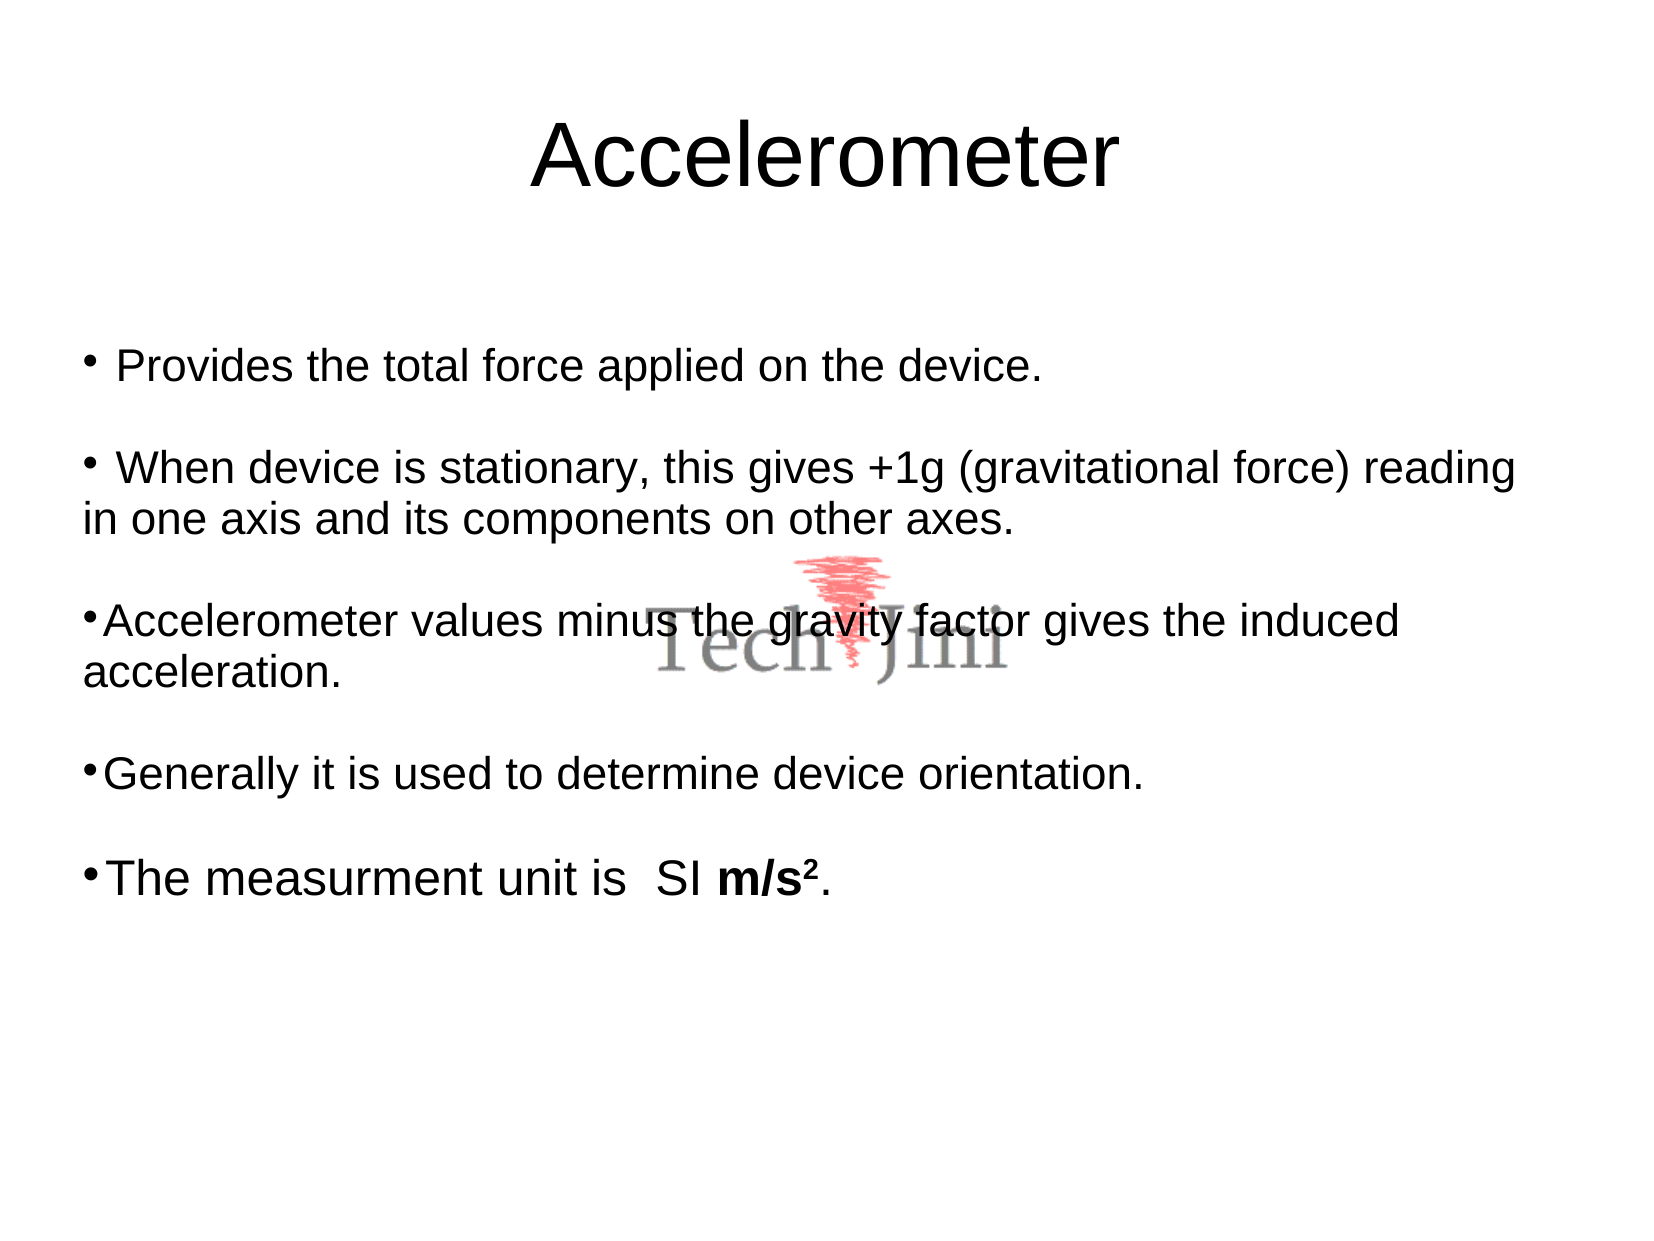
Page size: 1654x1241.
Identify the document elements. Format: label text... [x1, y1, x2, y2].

subtitle Provides the total force applied on the device. When device is stationary, this gives +1g (gravitational force) reading in one axis and its components on other axes. Accelerometer values minus the gravity factor gives the induced acceleration. Generally it is used to determine device orientation. The measurment unit is SI m/s2. [82, 290, 1538, 1010]
title Accelerometer [82, 49, 1571, 257]
